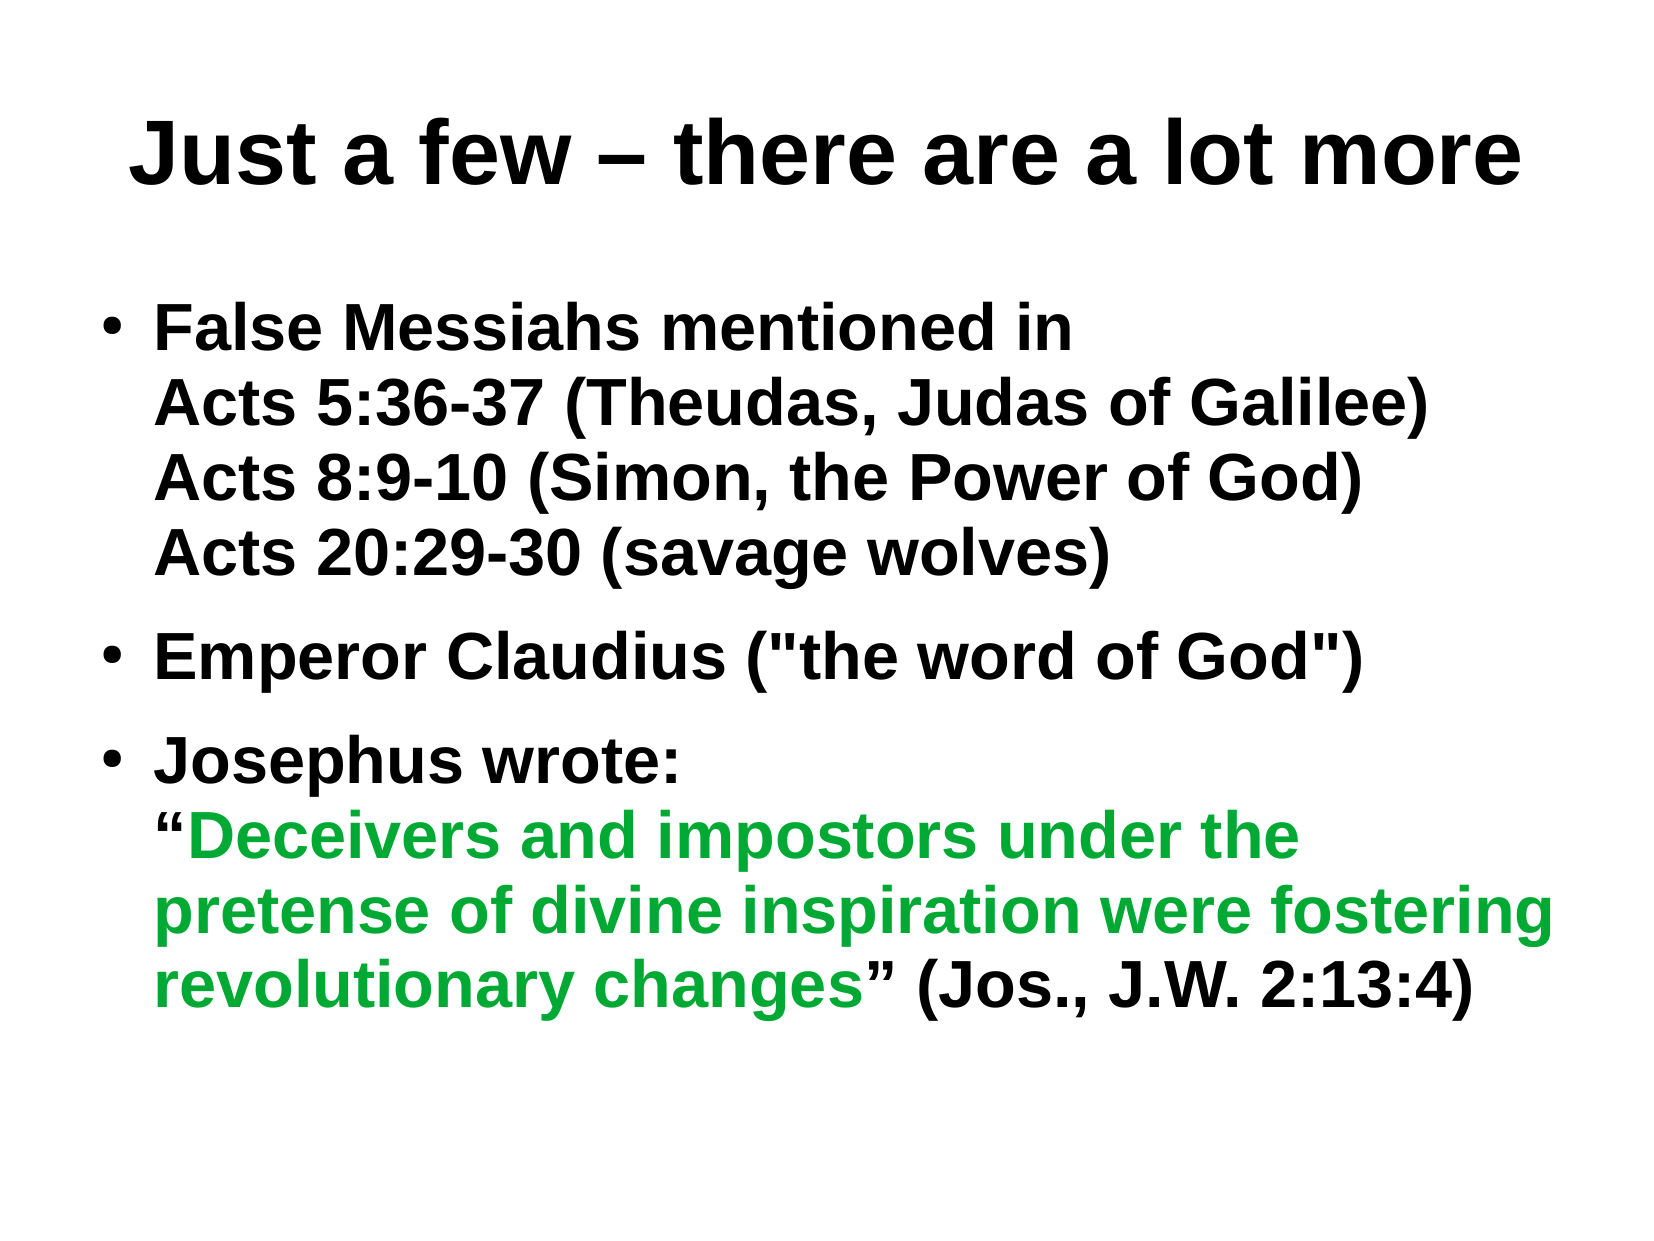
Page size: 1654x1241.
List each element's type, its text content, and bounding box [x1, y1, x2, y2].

title Just a few – there are a lot more [82, 49, 1571, 257]
list False Messiahs mentioned in Acts 5:36-37 (Theudas, Judas of Galilee) Acts 8:9-10 (Simon, the Power of God) Acts 20:29-30 (savage wolves) Emperor Claudius ("the word of God") Josephus wrote: “Deceivers and impostors under the pretense of divine inspiration were fostering revolutionary changes” (Jos., J.W. 2:13:4) [82, 290, 1571, 1023]
